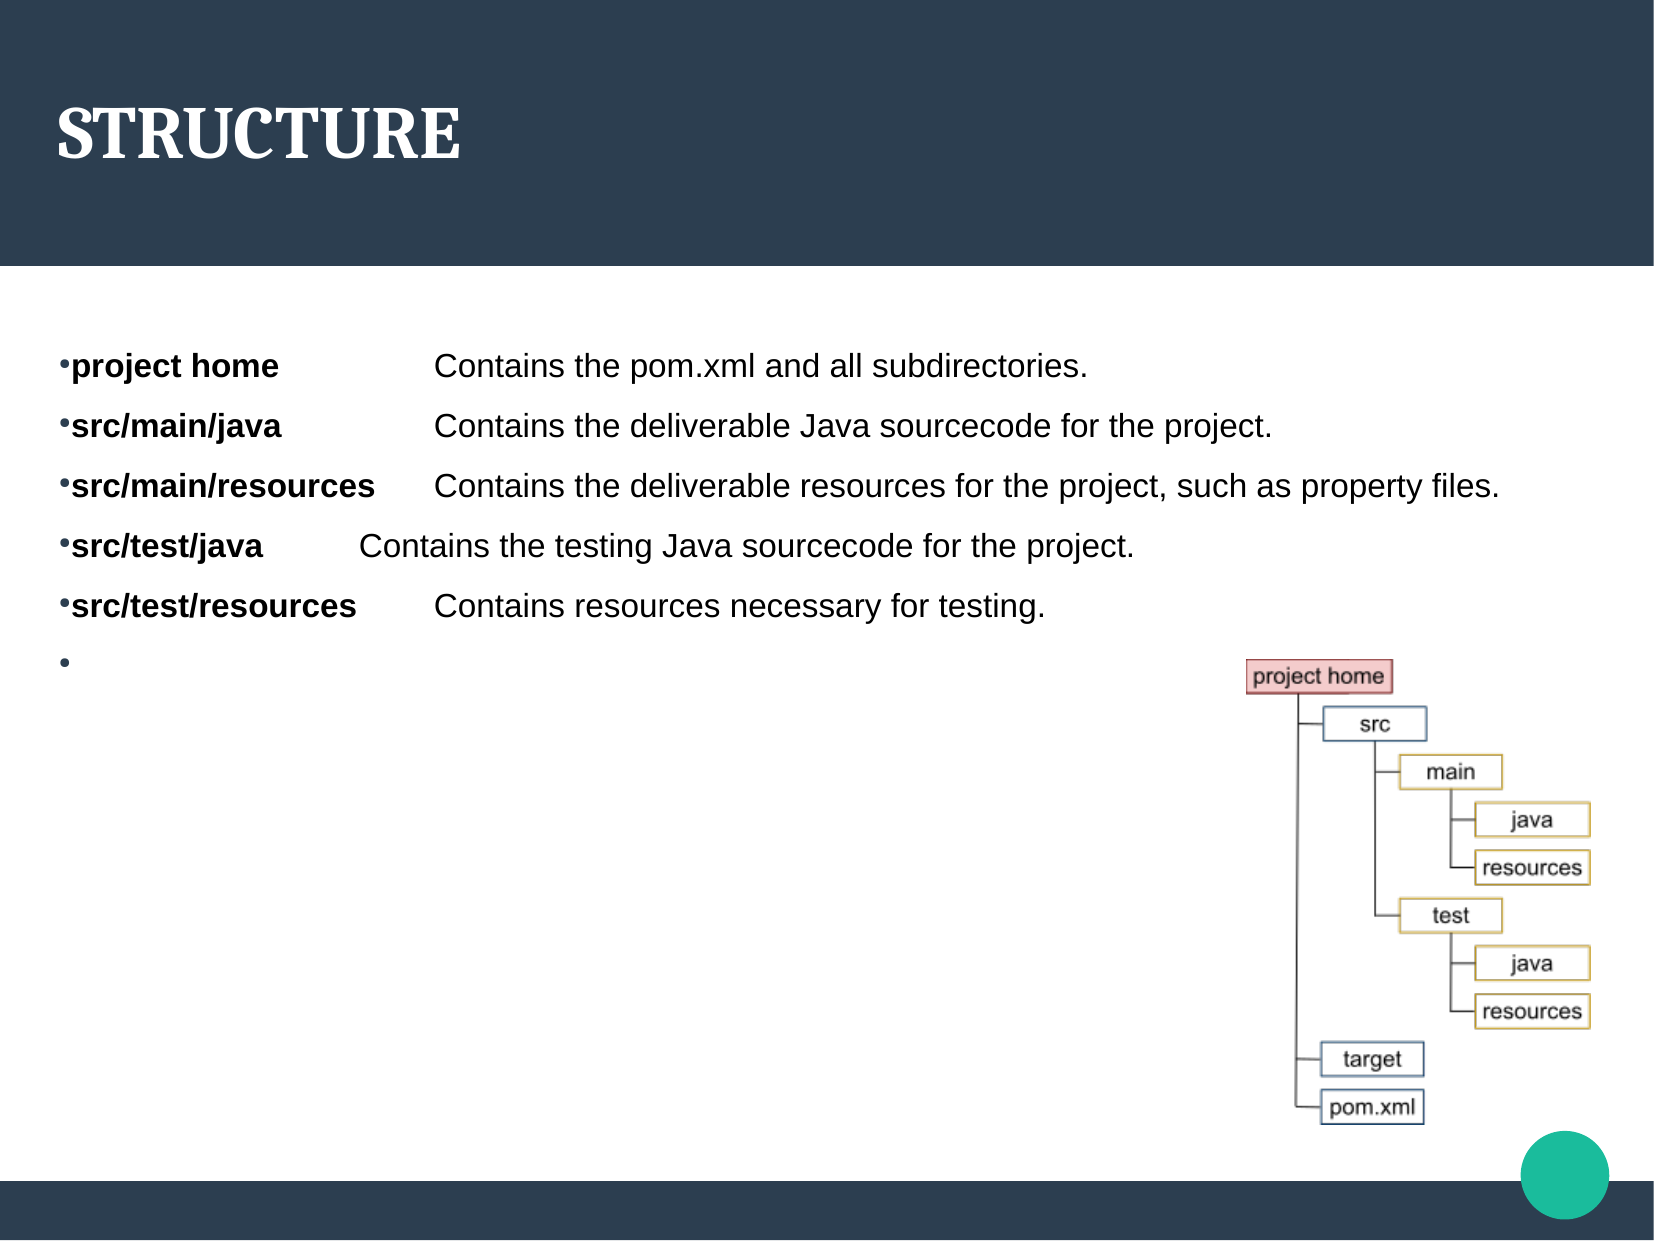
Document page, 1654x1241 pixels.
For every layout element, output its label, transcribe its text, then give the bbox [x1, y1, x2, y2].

list project home Contains the pom.xml and all subdirectories. src/main/java Contains the deliverable Java sourcecode for the project. src/main/resources Contains the deliverable resources for the project, such as property files. src/test/java Contains the testing Java sourcecode for the project. src/test/resources Contains resources necessary for testing. [59, 324, 1595, 1152]
title STRUCTURE [59, 49, 1595, 207]
picture [1246, 659, 1591, 1126]
